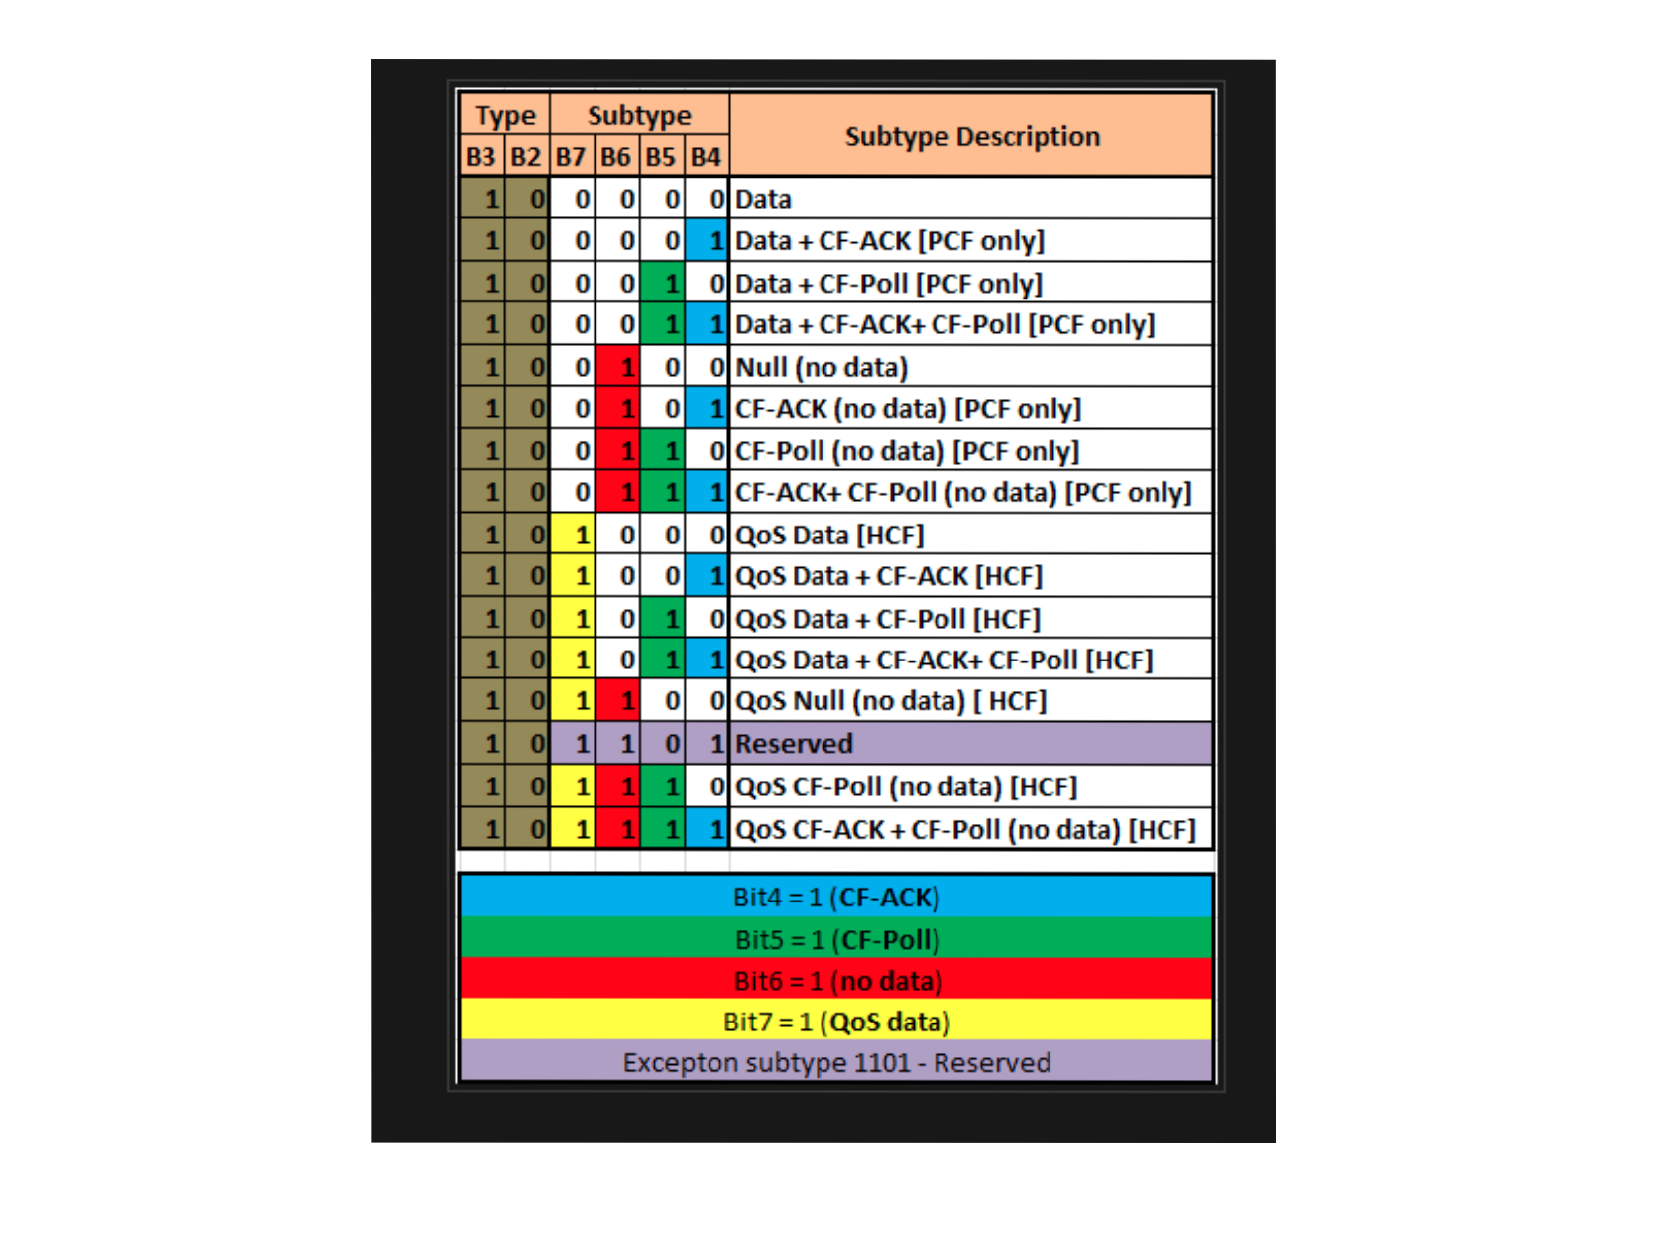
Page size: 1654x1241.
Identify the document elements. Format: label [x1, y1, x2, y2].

picture [370, 58, 1276, 1143]
